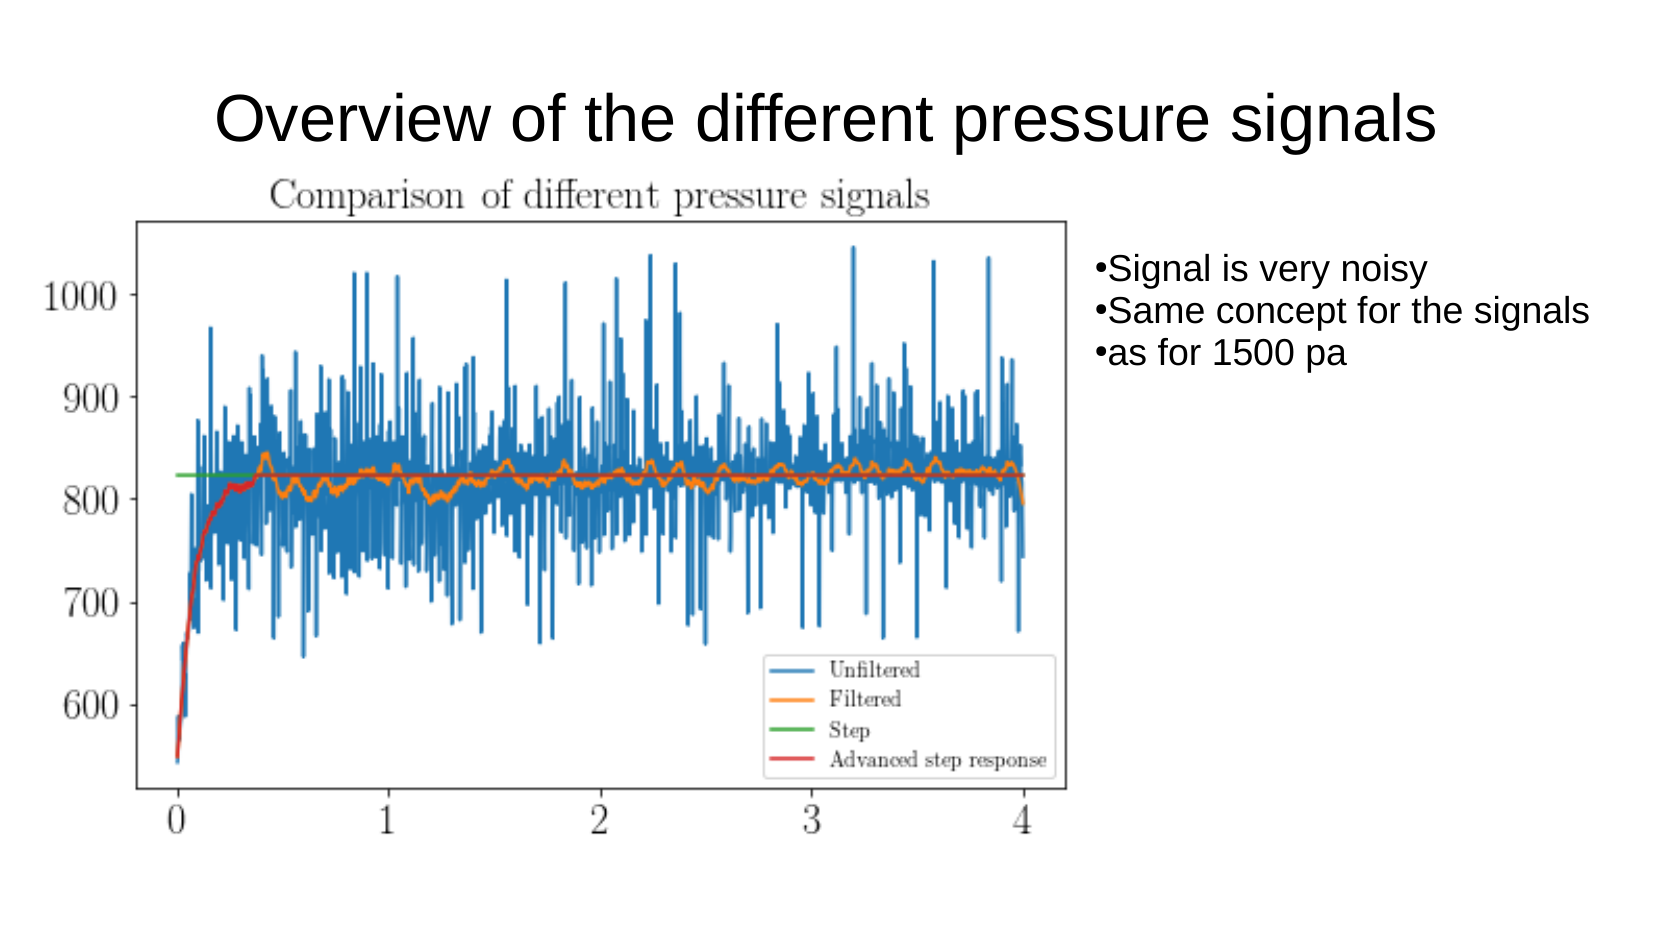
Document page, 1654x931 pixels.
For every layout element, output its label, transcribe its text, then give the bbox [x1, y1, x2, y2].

text_box Signal is very noisy Same concept for the signals as for 1500 pa [1079, 240, 1628, 381]
picture [30, 167, 1080, 856]
title Overview of the different pressure signals [82, 37, 1571, 193]
